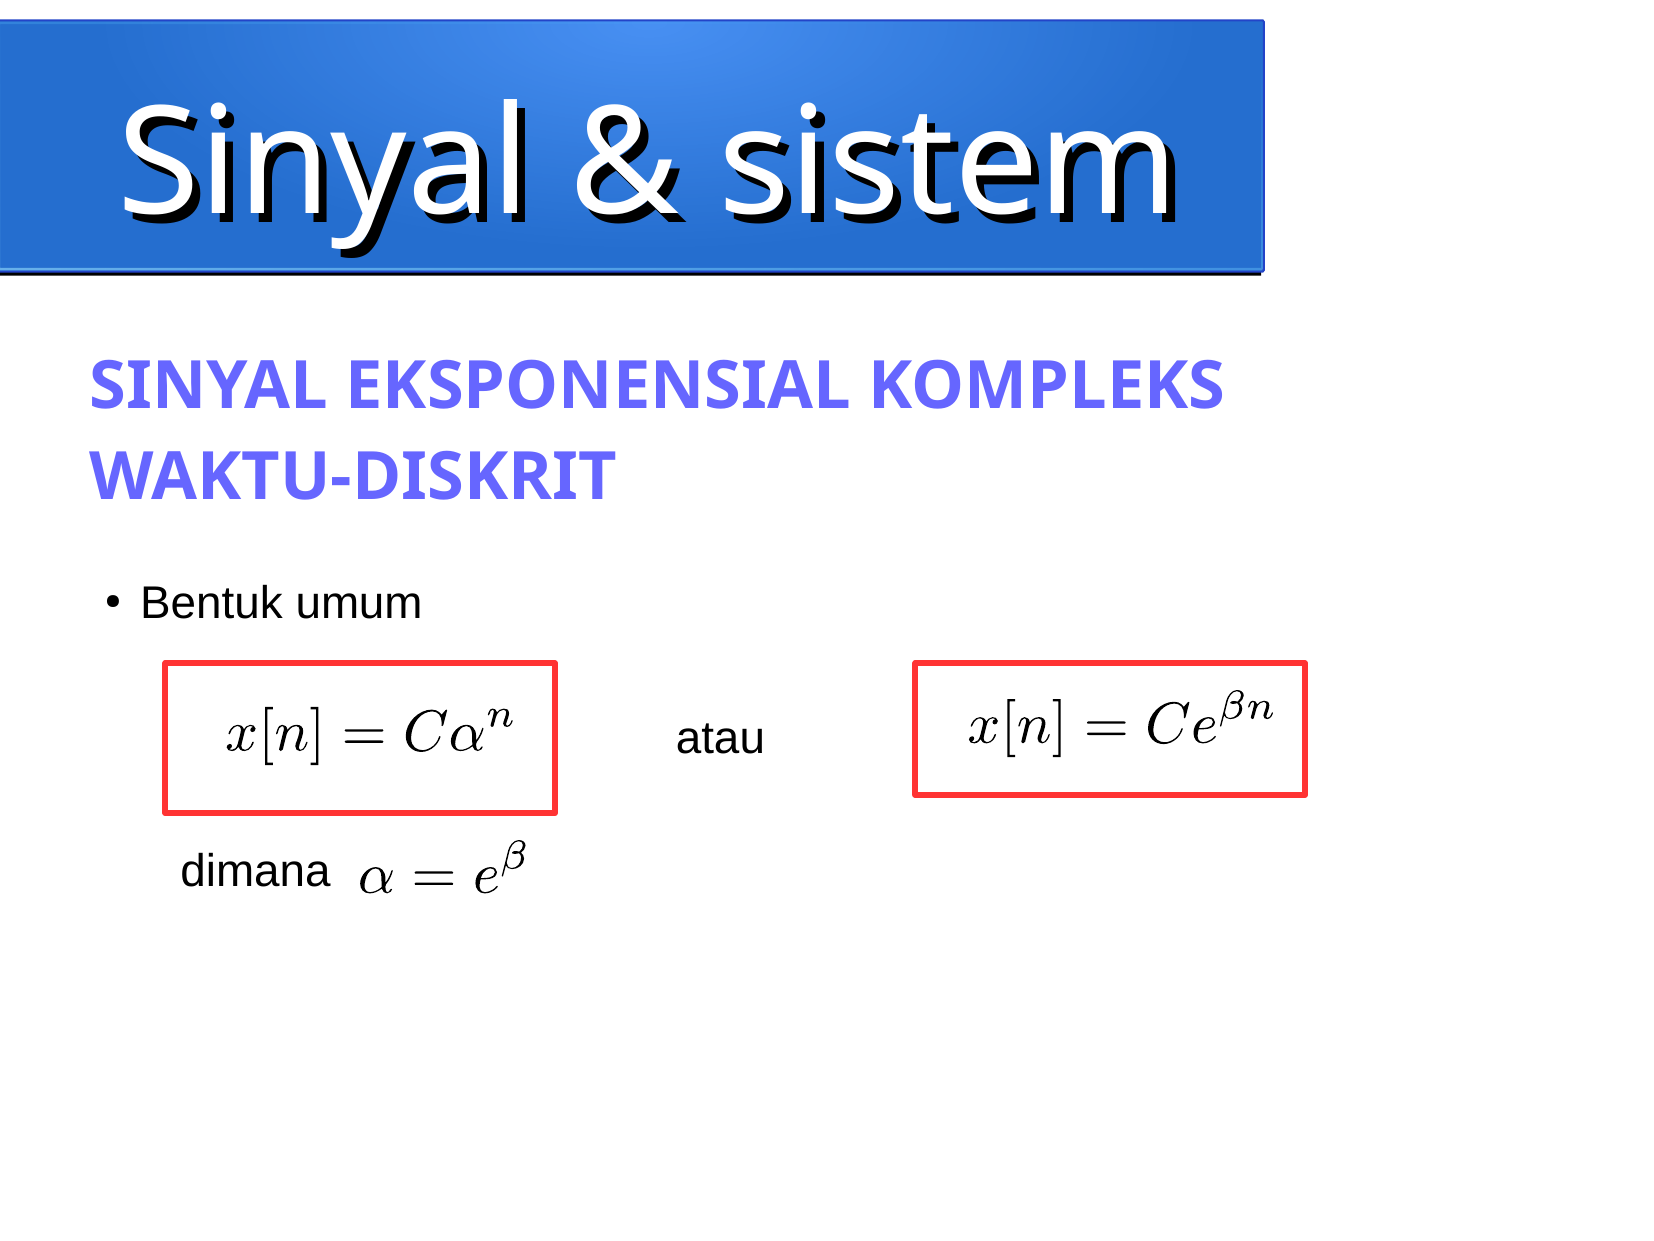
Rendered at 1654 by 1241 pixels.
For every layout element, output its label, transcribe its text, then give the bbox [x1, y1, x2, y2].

text_box dimana [165, 837, 346, 904]
text_box [225, 706, 515, 766]
text_box atau [661, 705, 781, 772]
text_box Bentuk umum [90, 570, 438, 637]
text_box Sinyal & sistem [117, 71, 1186, 241]
text_box [357, 840, 529, 894]
text_box SINYAL EKSPONENSIAL KOMPLEKS WAKTU-DISKRIT [75, 330, 1531, 495]
text_box [967, 690, 1276, 758]
